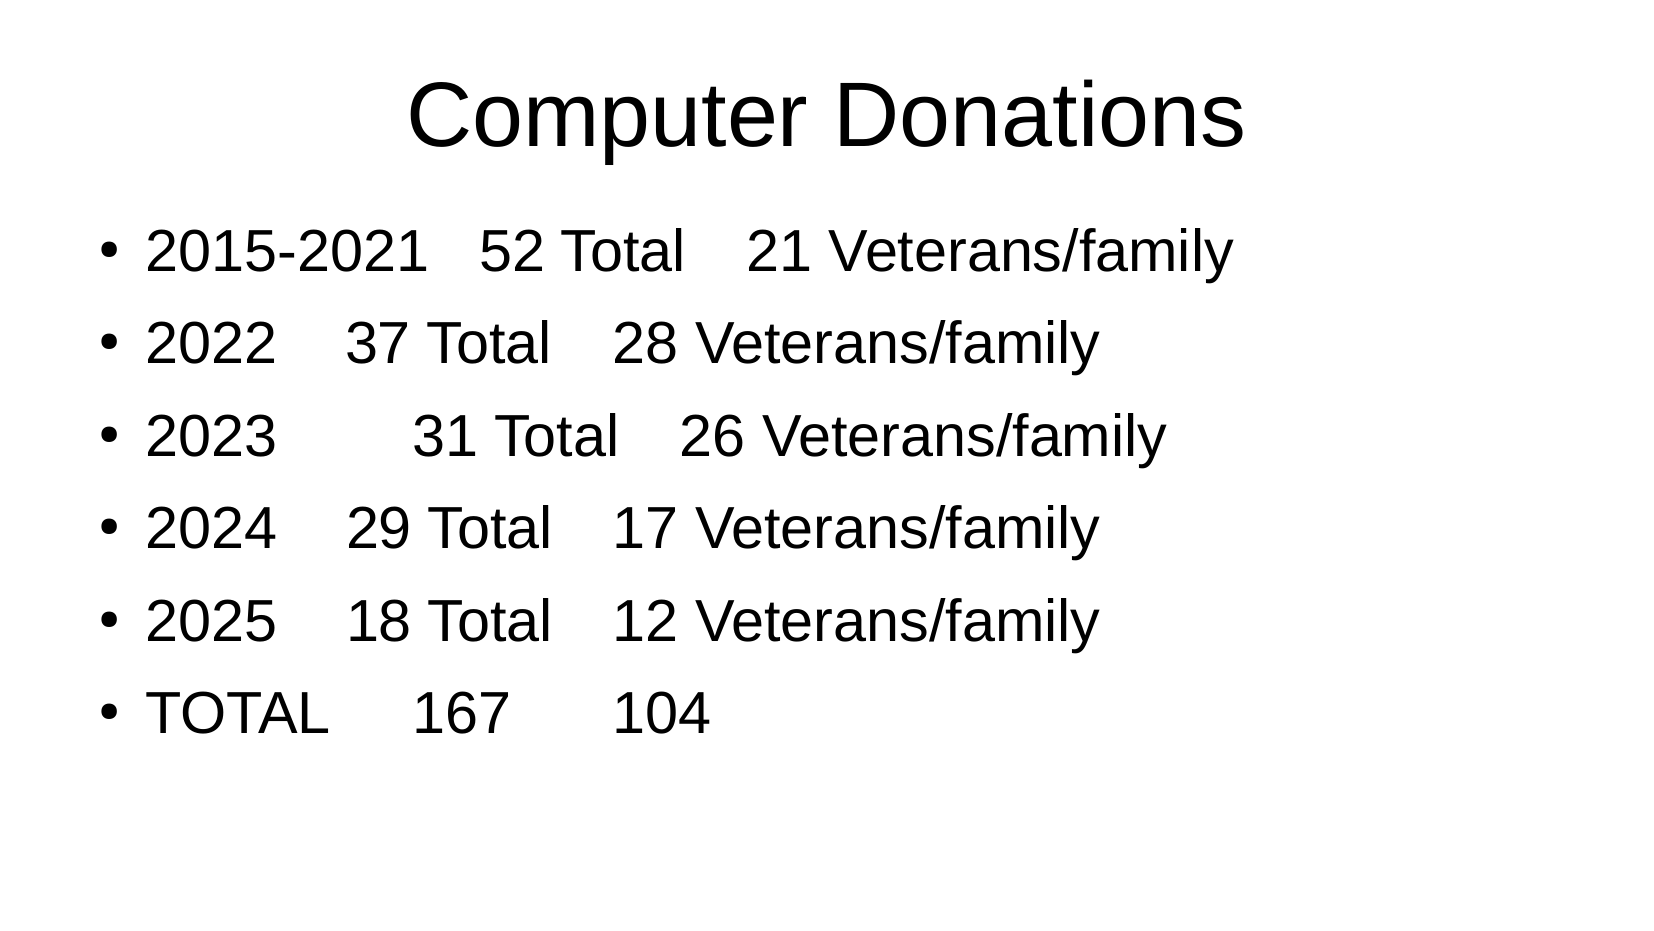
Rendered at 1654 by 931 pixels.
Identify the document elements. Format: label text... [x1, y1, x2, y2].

list 2015-2021 52 Total 21 Veterans/family 2022 37 Total 28 Veterans/family 2023 31 Total 26 Veterans/family 2024 29 Total 17 Veterans/family 2025 18 Total 12 Veterans/family TOTAL 167 104 [82, 217, 1571, 758]
title Computer Donations [82, 37, 1571, 193]
